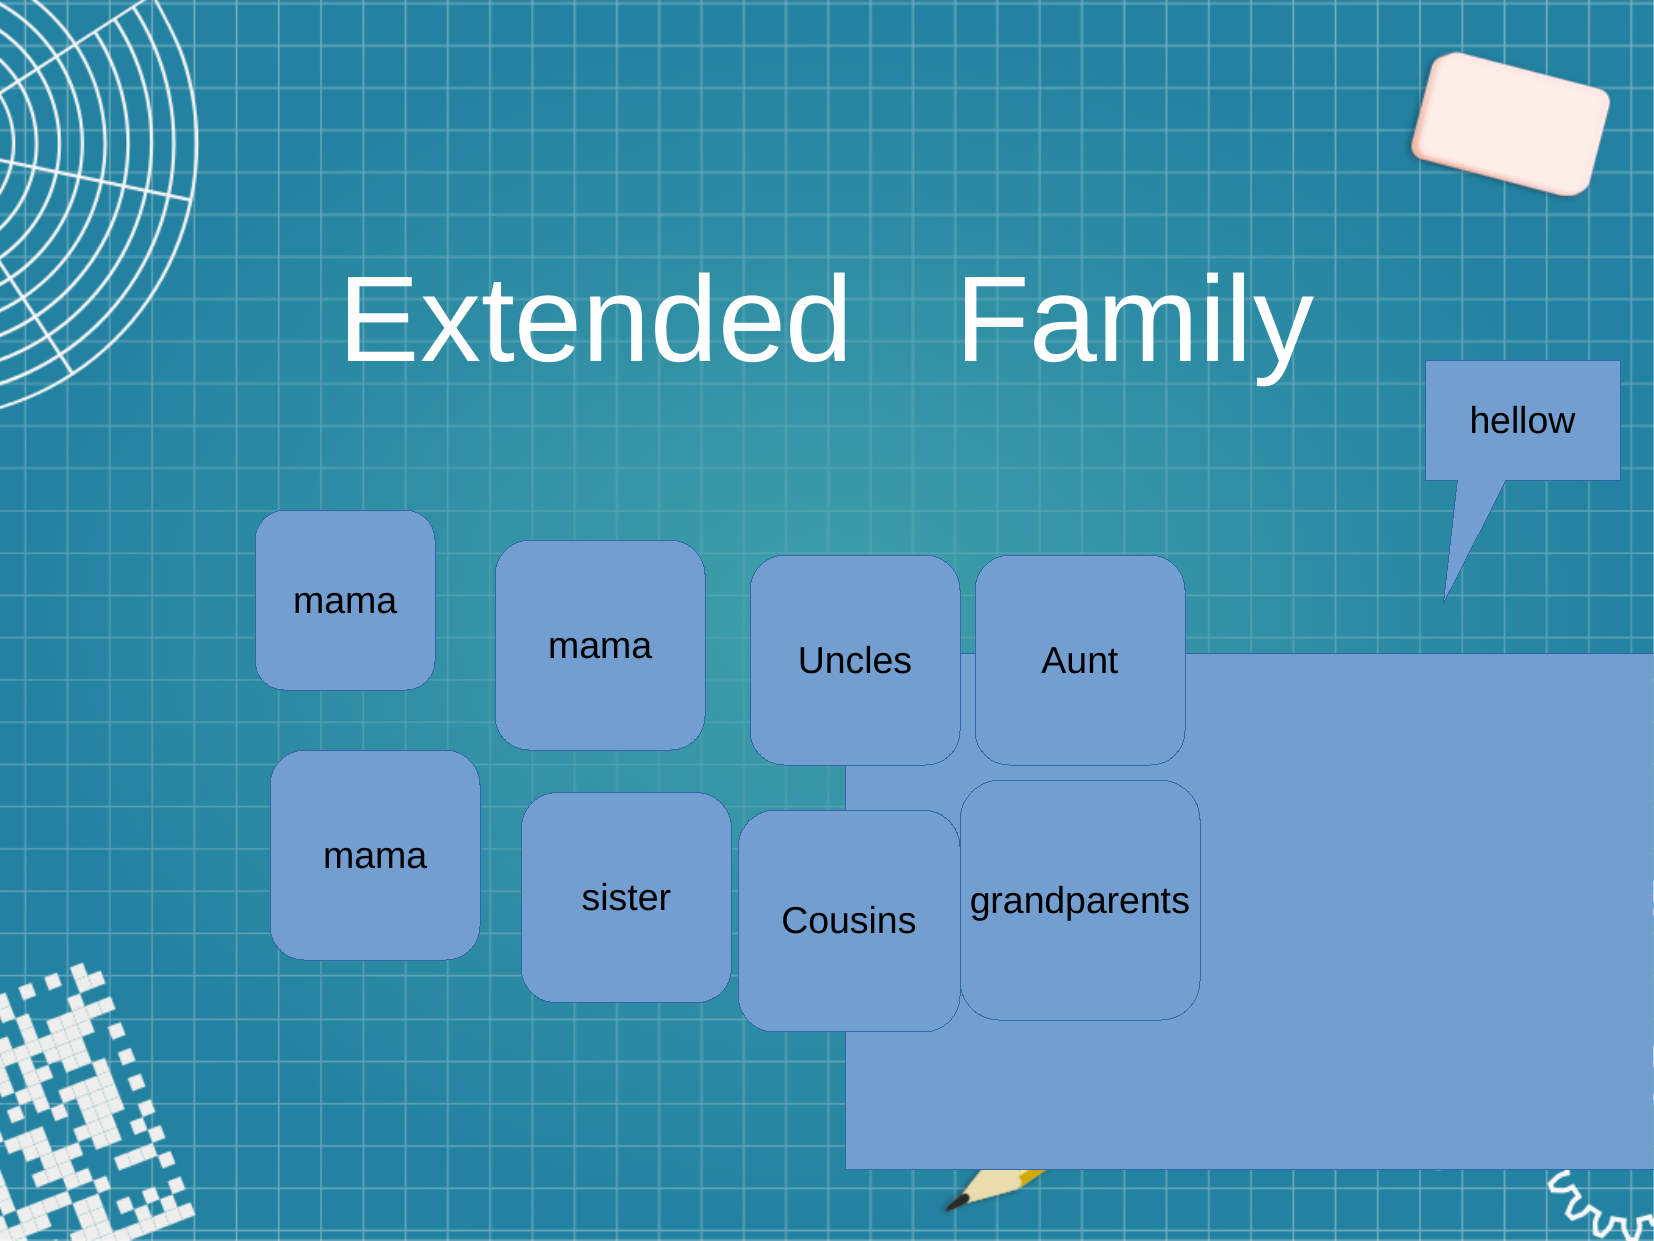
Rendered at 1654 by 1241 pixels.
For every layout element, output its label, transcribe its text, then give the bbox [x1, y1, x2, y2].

text_box sister [521, 792, 732, 1003]
text_box [845, 653, 1654, 1170]
title Extended Family [82, 177, 1571, 461]
text_box mama [255, 510, 436, 691]
picture [0, 0, 1654, 1241]
text_box Uncles [750, 555, 961, 766]
text_box mama [270, 750, 481, 961]
text_box Cousins [738, 810, 961, 1032]
text_box grandparents [960, 780, 1201, 1021]
text_box Aunt [975, 555, 1186, 766]
text_box hellow [1425, 360, 1621, 604]
text_box mama [495, 540, 706, 751]
